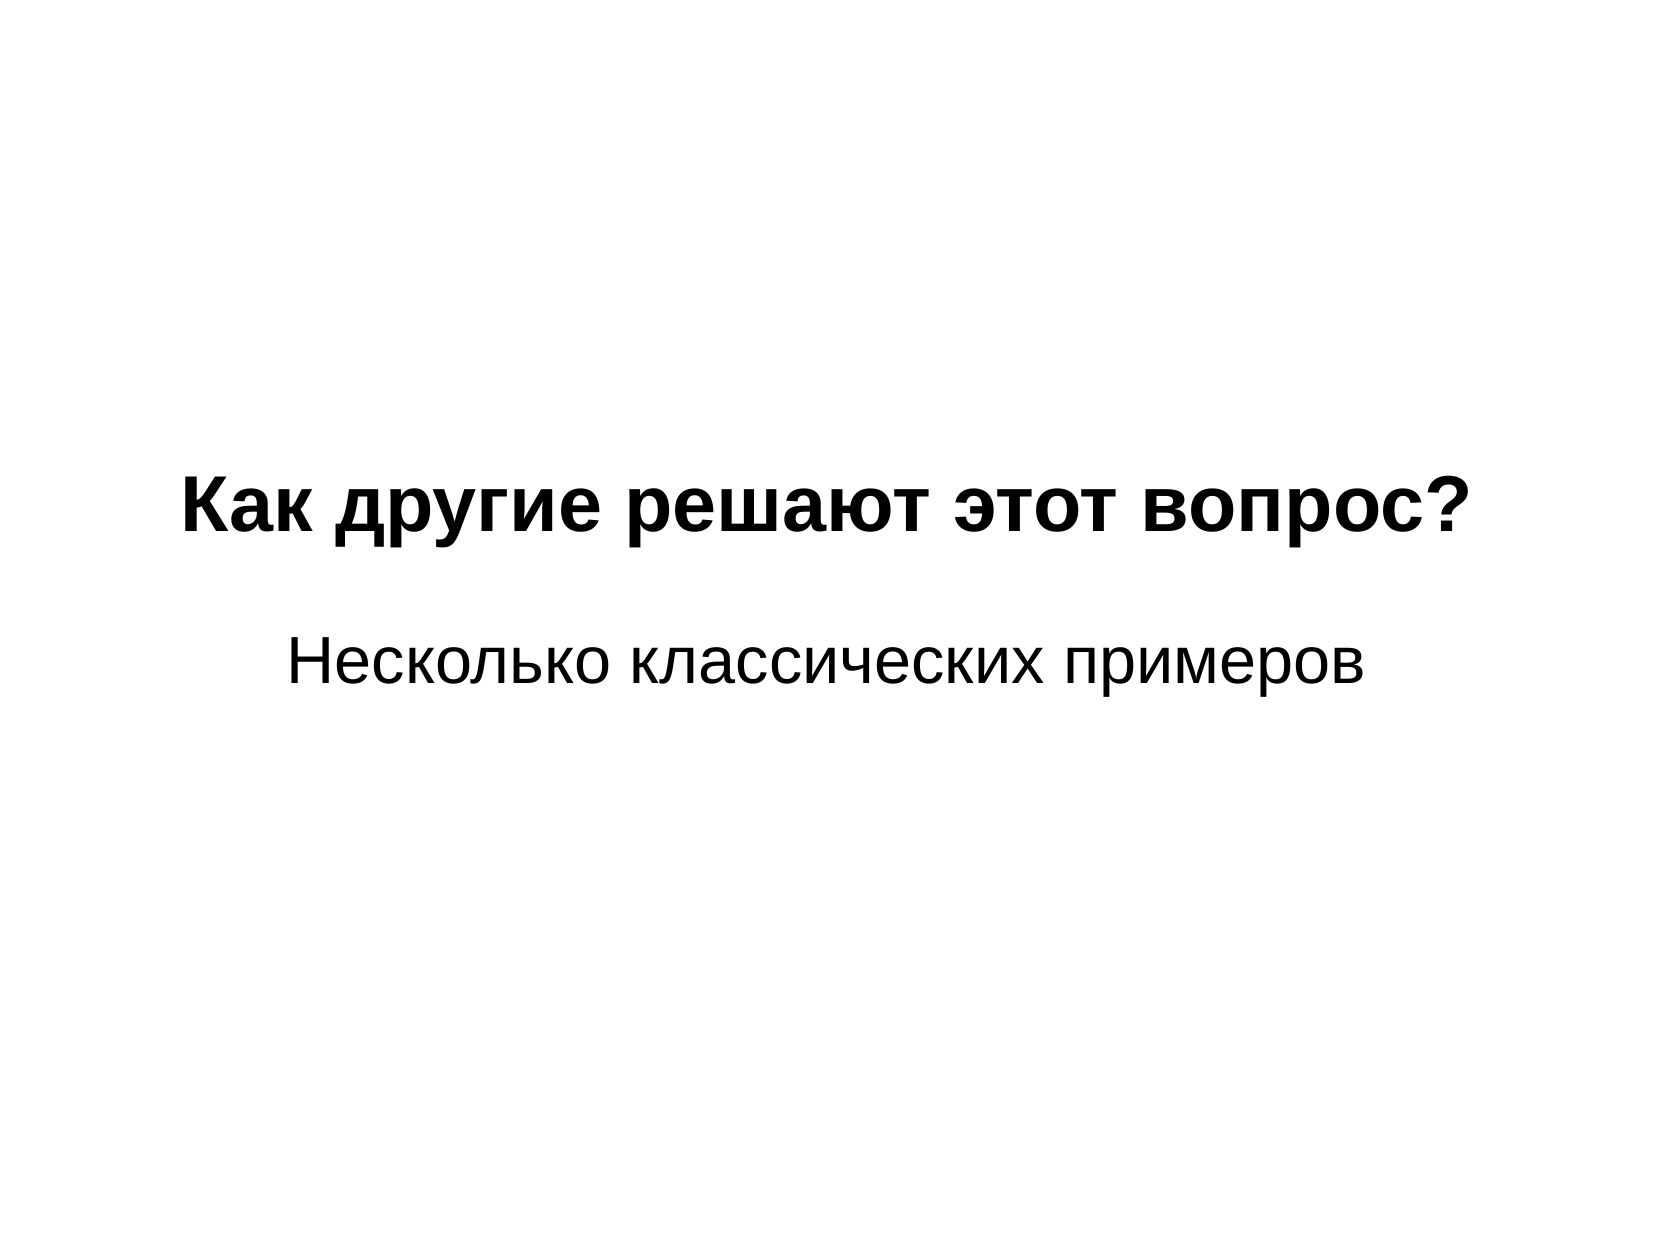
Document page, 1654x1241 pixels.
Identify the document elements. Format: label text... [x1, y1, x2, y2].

subtitle Как другие решают этот вопрос? Несколько классических примеров [82, 49, 1571, 1109]
